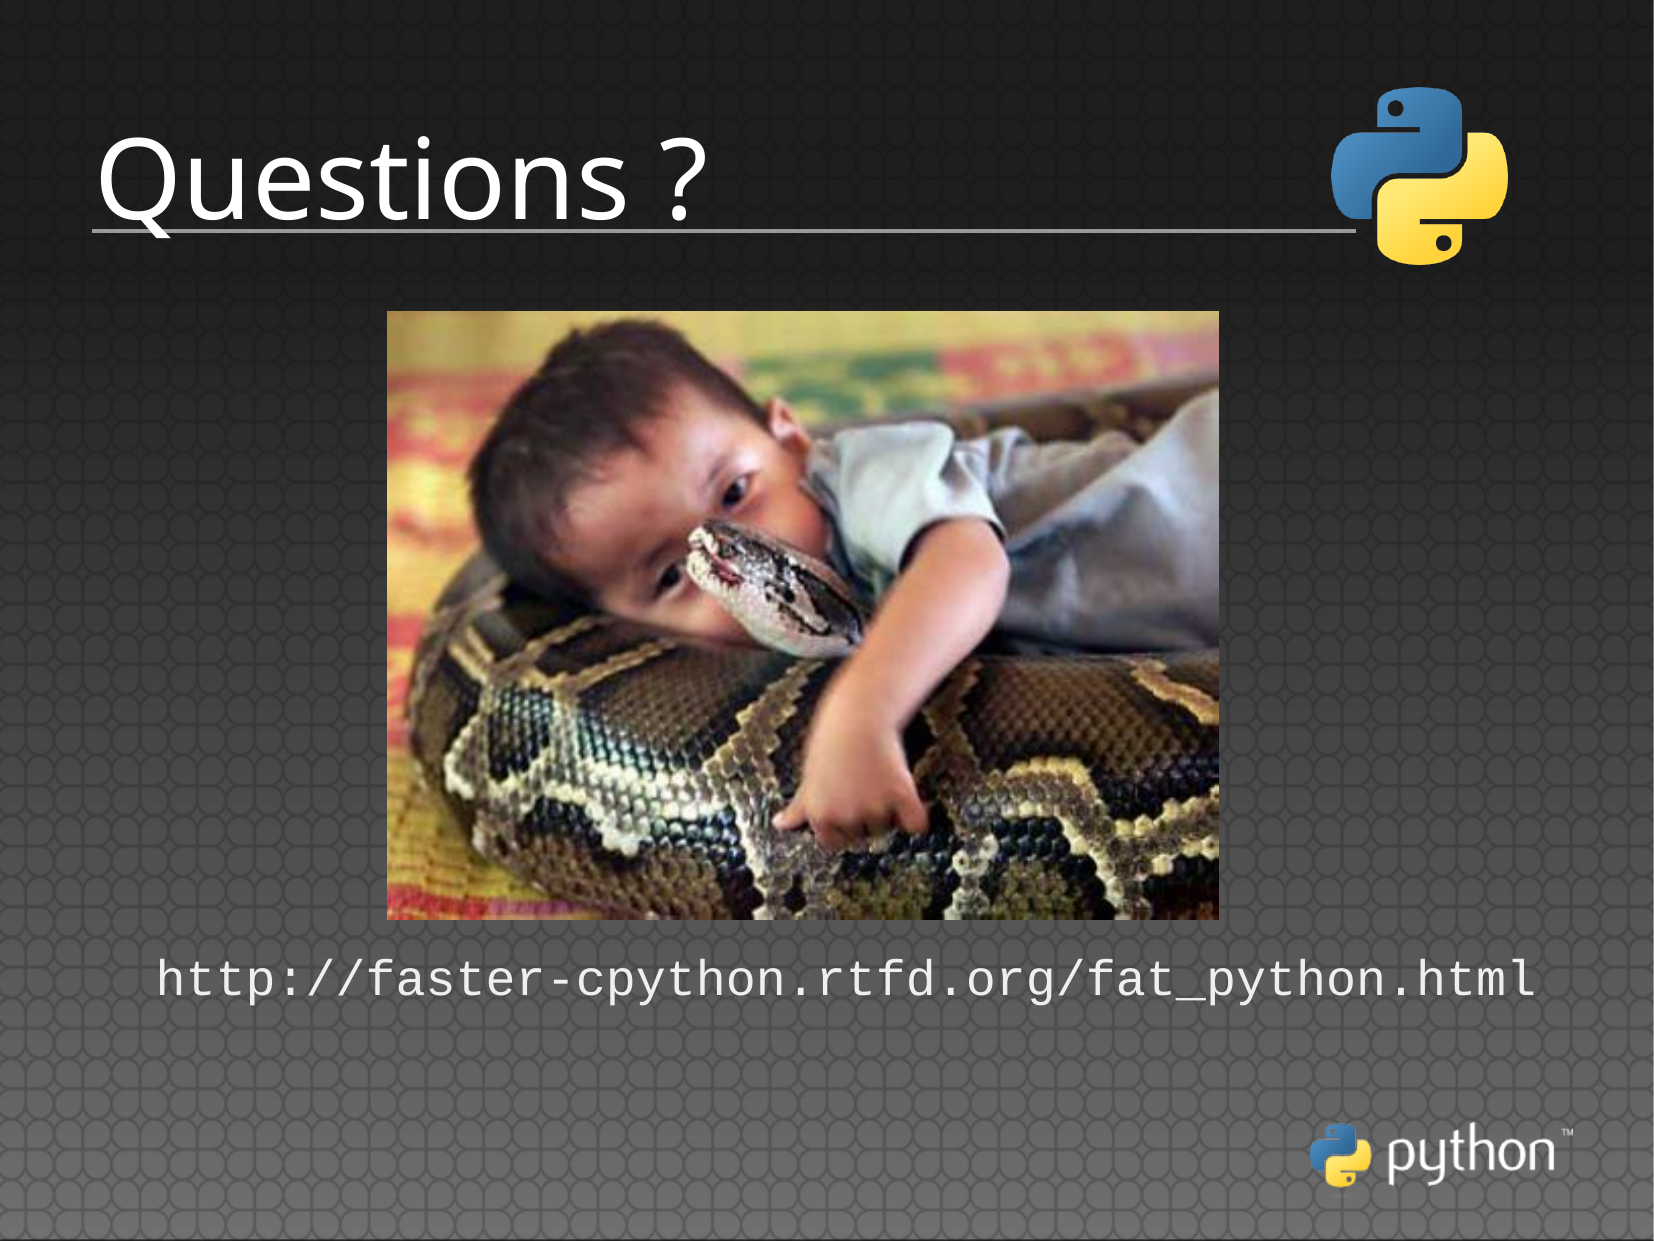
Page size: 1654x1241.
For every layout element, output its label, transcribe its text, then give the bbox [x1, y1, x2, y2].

title Questions ? [94, 100, 1426, 251]
picture [0, 0, 1654, 1241]
list http://faster-cpython.rtfd.org/fat_python.html [101, 953, 1590, 1241]
